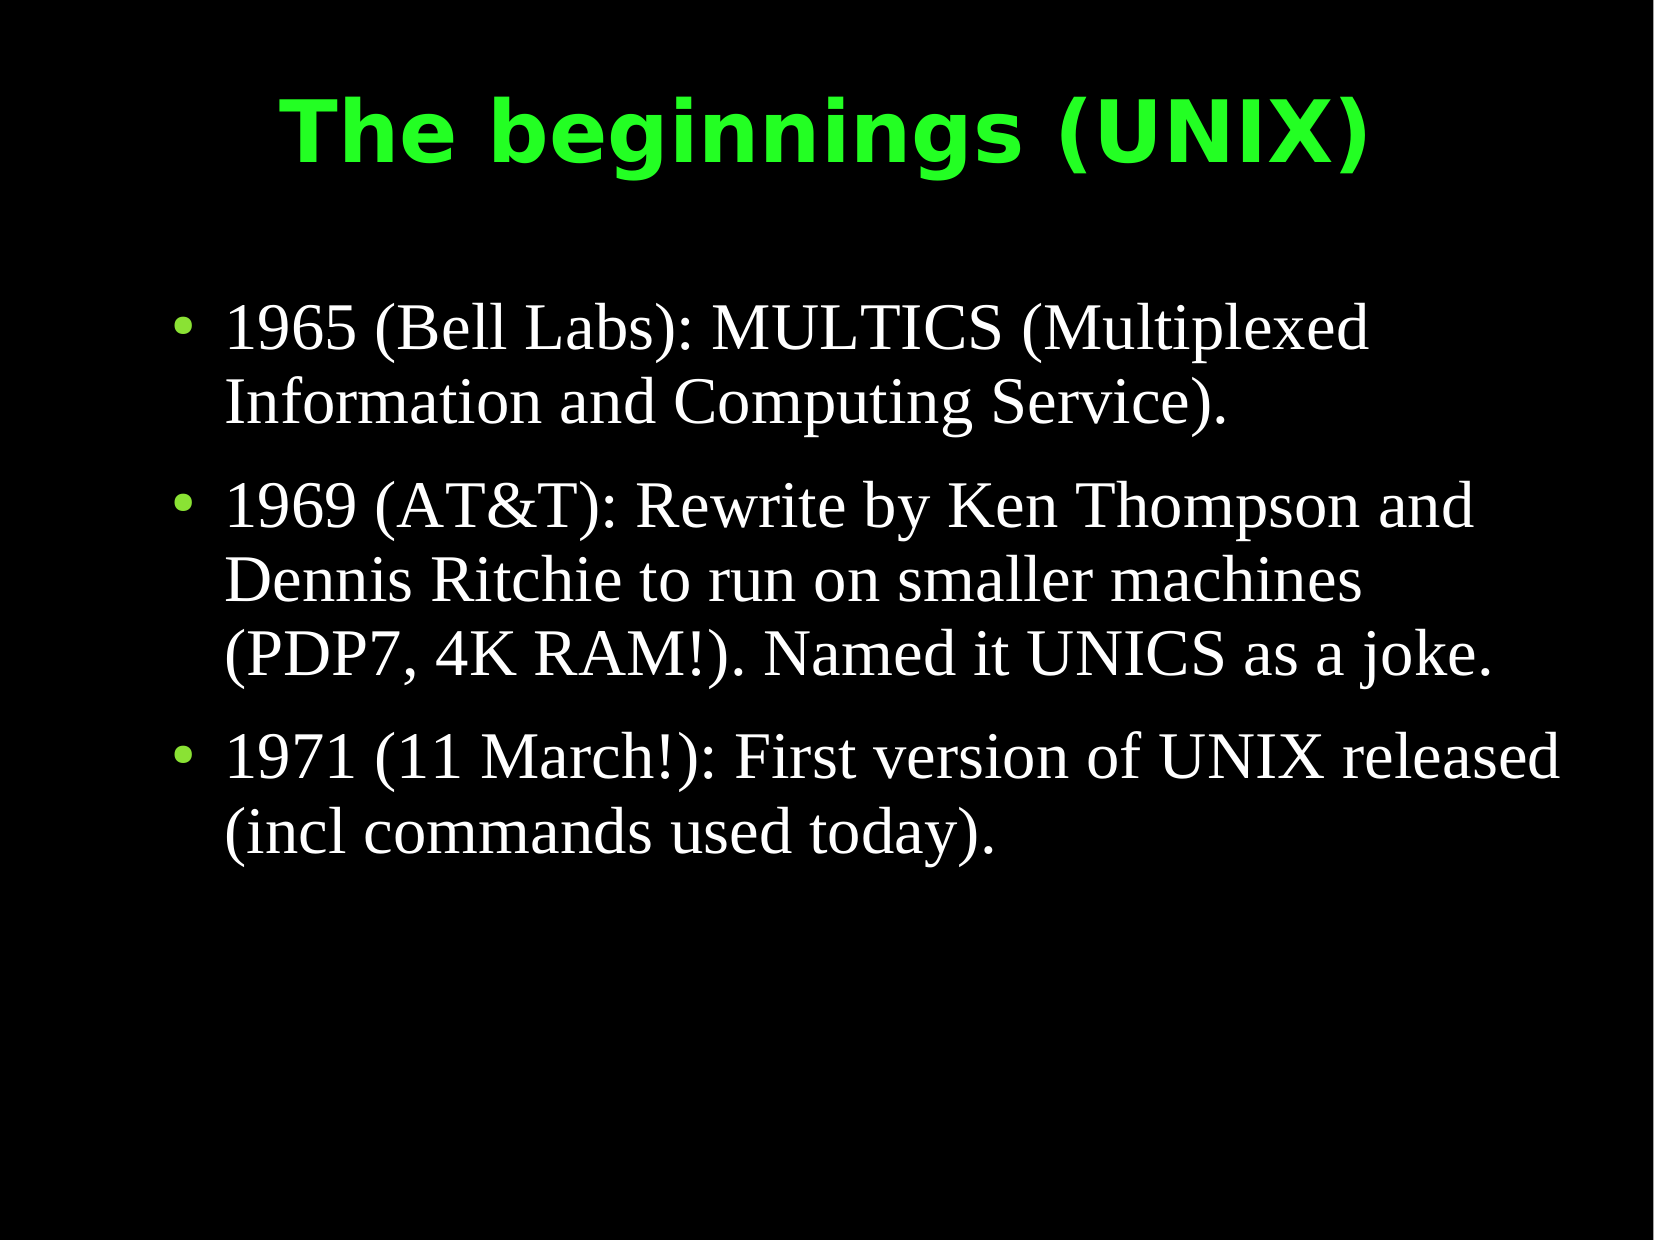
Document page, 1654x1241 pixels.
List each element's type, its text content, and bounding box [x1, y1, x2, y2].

list 1965 (Bell Labs): MULTICS (Multiplexed Information and Computing Service). 1969 (AT&T): Rewrite by Ken Thompson and Dennis Ritchie to run on smaller machines (PDP7, 4K RAM!). Named it UNICS as a joke. 1971 (11 March!): First version of UNIX released (incl commands used today). [82, 290, 1571, 1109]
title The beginnings (UNIX) [82, 29, 1571, 237]
